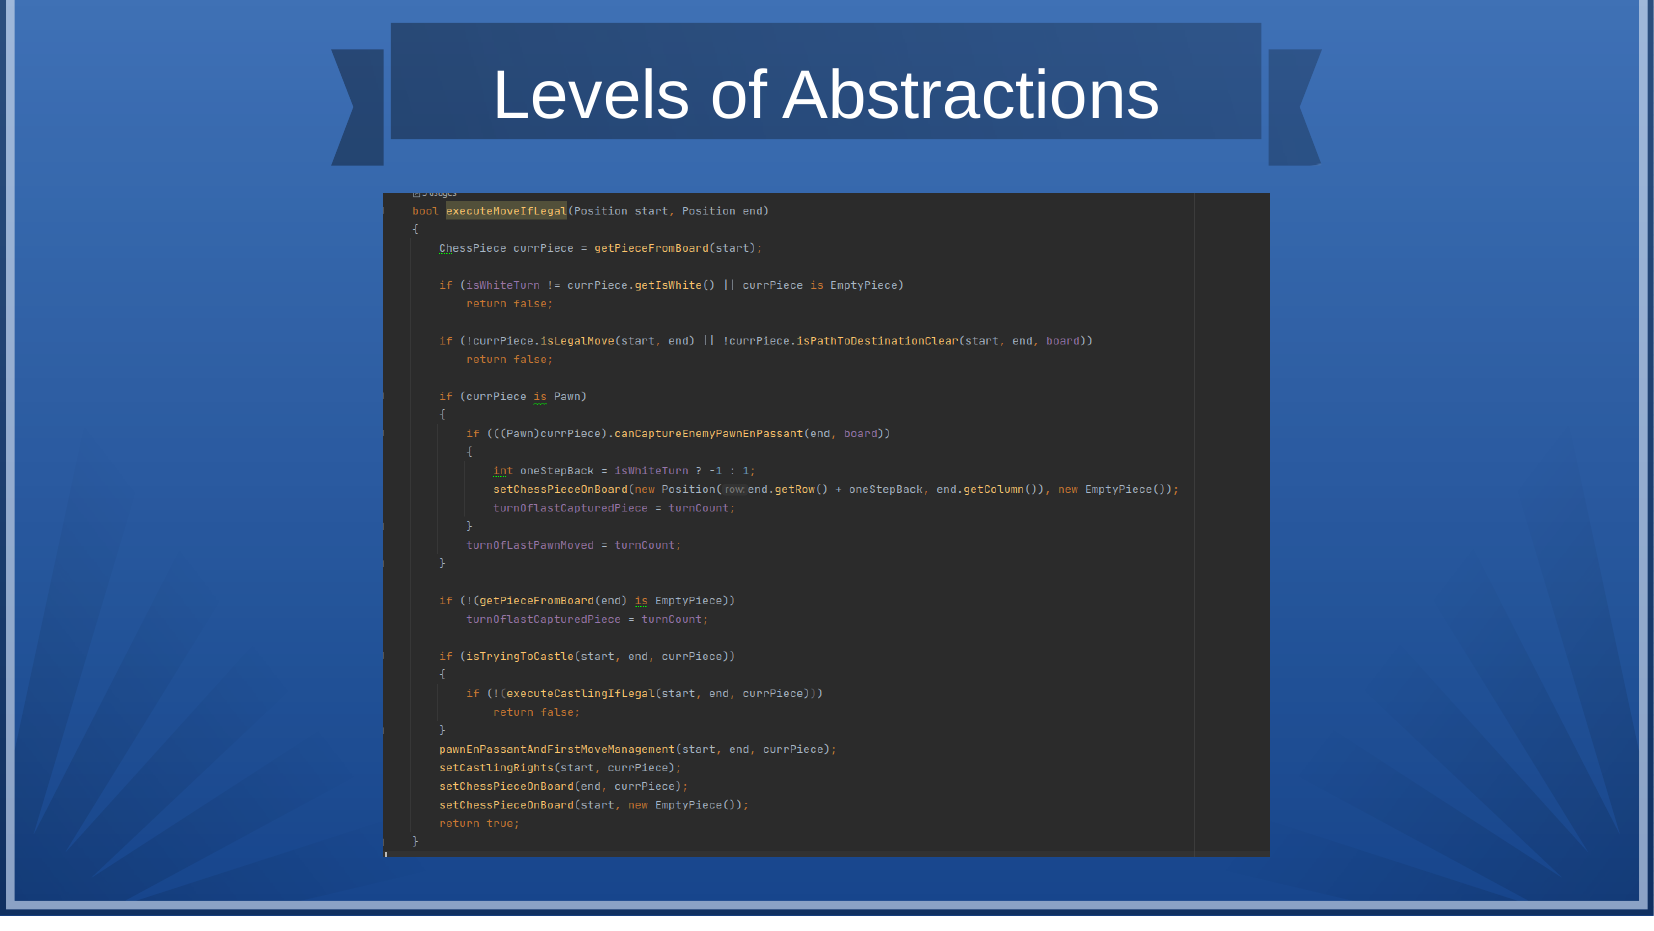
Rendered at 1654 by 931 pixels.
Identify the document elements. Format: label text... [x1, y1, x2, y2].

title Levels of Abstractions [389, 35, 1264, 154]
picture [383, 193, 1270, 857]
